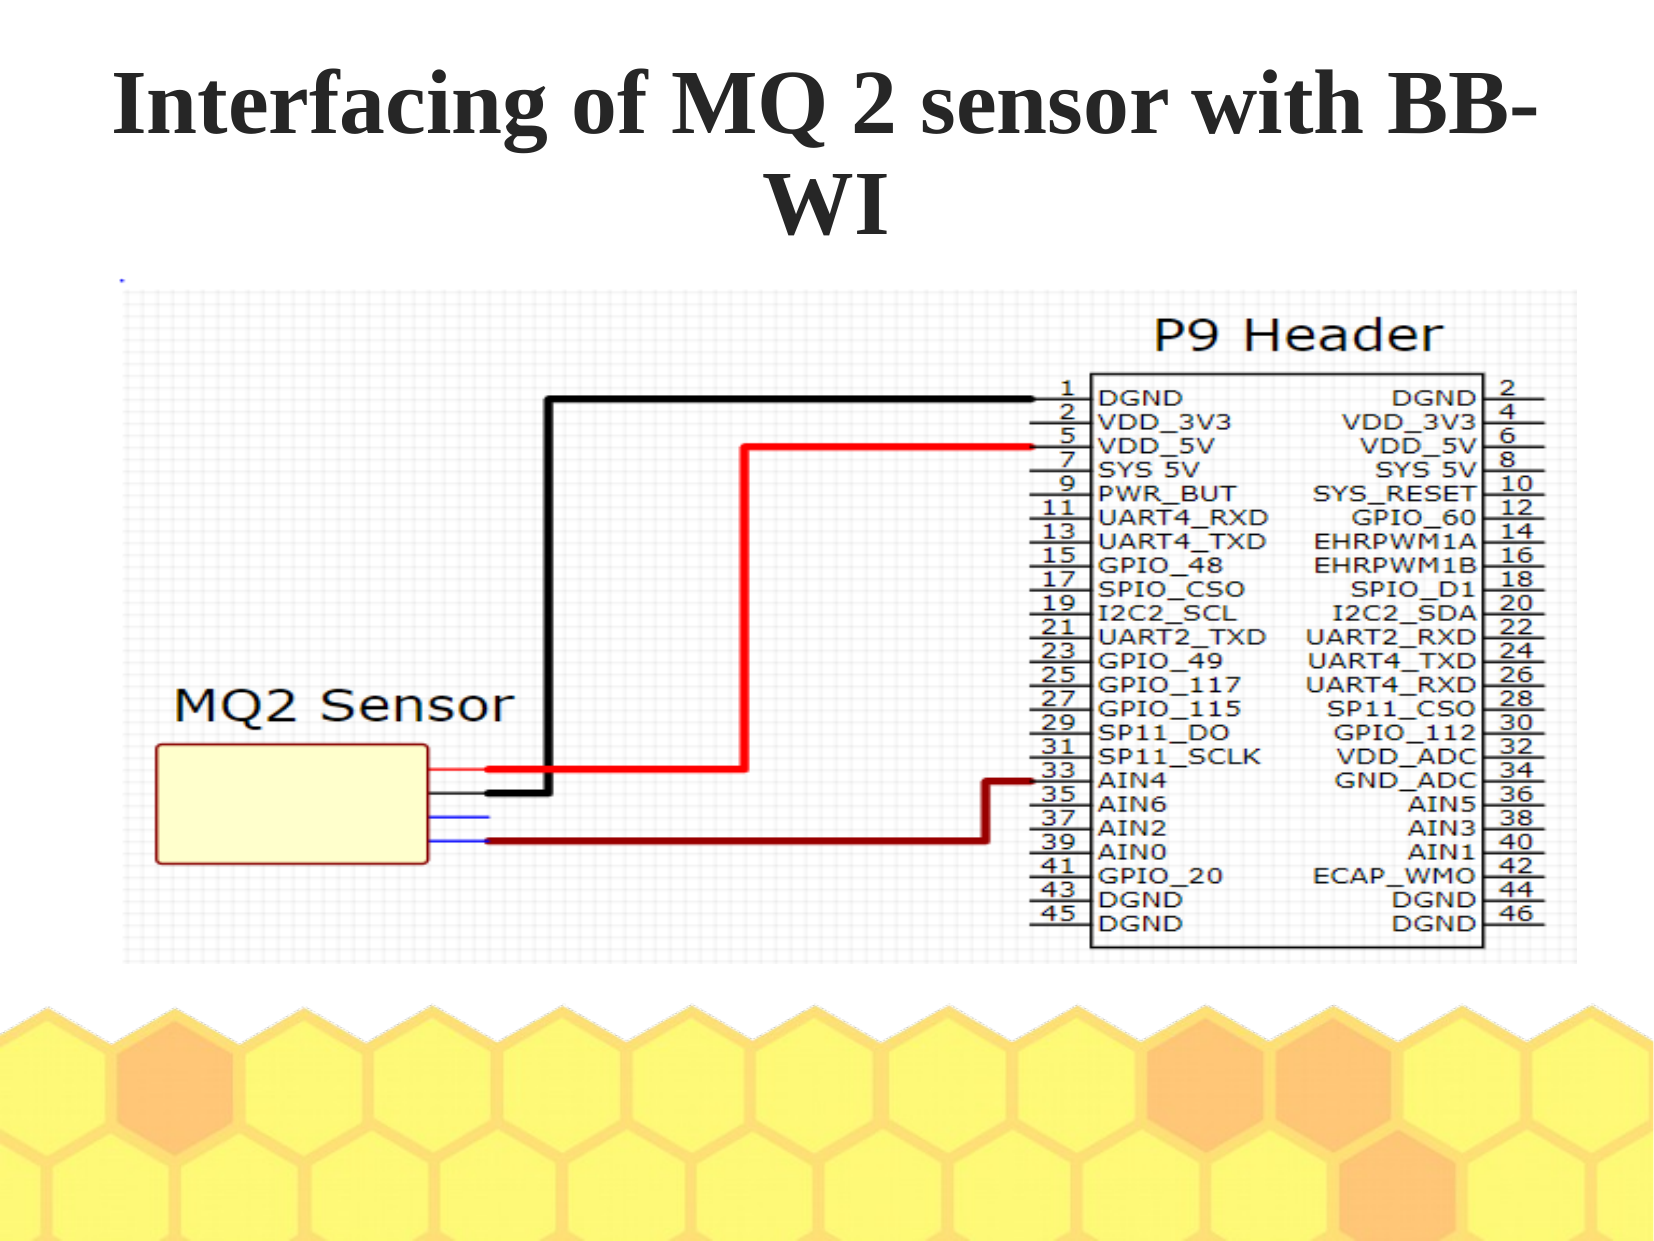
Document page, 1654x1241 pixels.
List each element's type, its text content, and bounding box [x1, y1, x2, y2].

picture [0, 1001, 1654, 1241]
title Interfacing of MQ 2 sensor with BB-WI [82, 49, 1571, 257]
picture [119, 278, 1577, 964]
